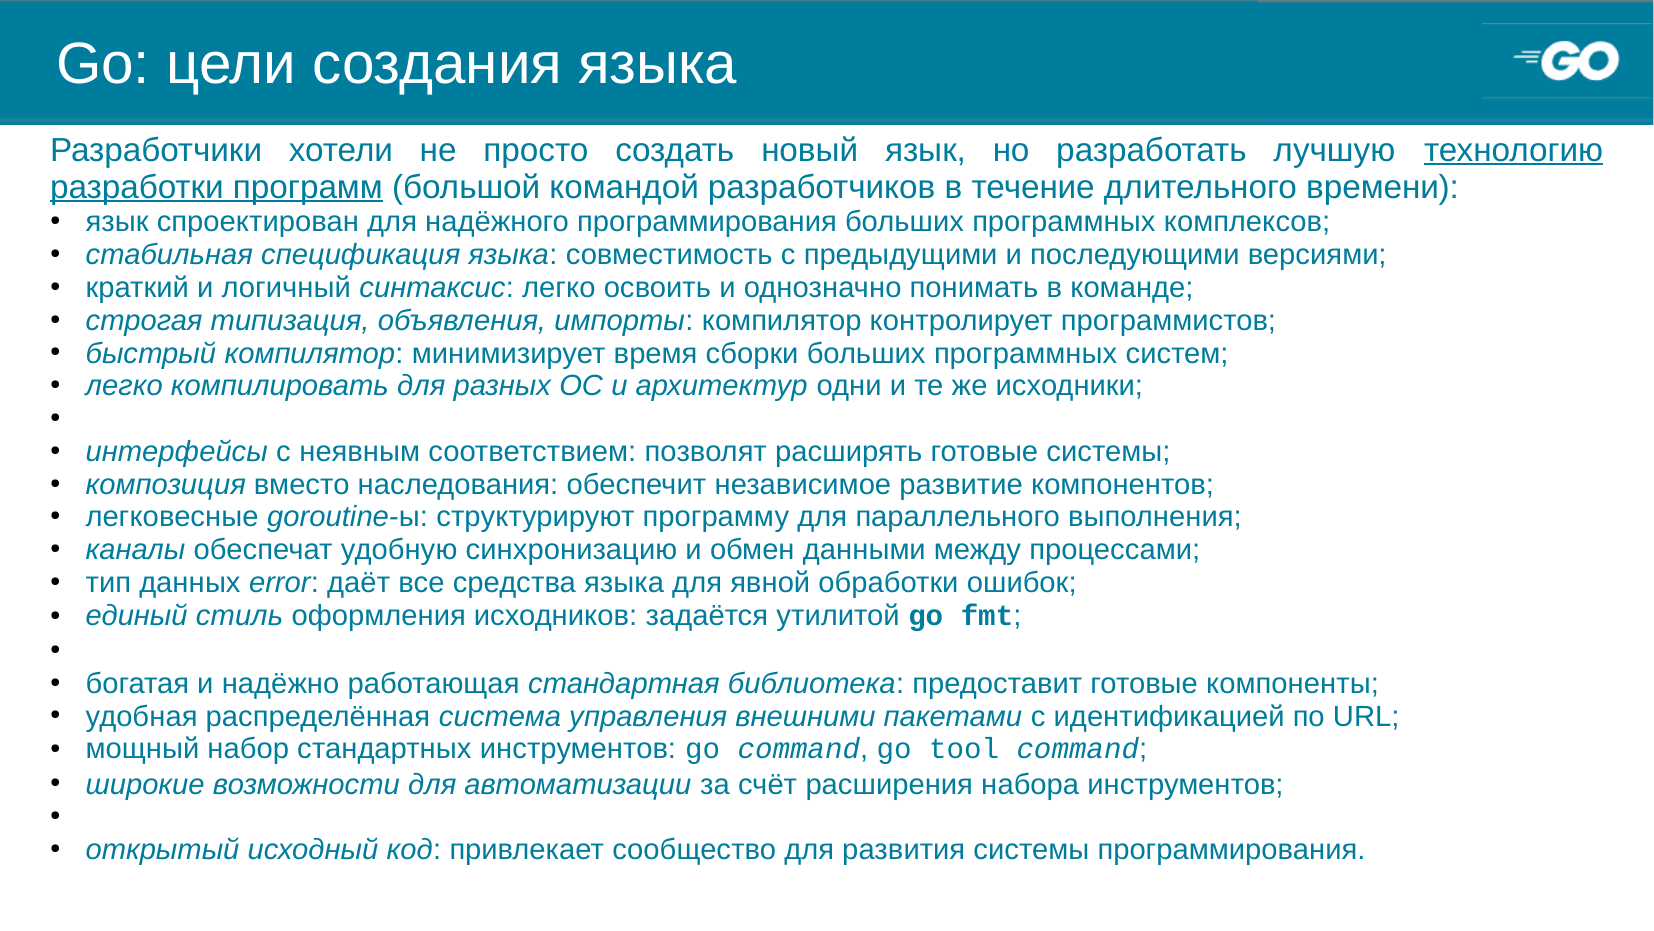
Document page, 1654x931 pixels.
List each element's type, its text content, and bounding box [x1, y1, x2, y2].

picture [1542, 41, 1619, 81]
text_box Go: цели создания языка [41, 23, 1495, 104]
text_box Разработчики хотели не просто создать новый язык, но разработать лучшую технологию разработки программ (большой командой разработчиков в течение длительного времени): язык спроектирован для надёжного программирования больших программных комплексов; стабильная спецификация языка: совместимость с предыдущими и последующими версиями; краткий и логичный синтаксис: легко освоить и однозначно понимать в команде; строгая типизация, объявления, импорты: компилятор контролирует программистов; быстрый компилятор: минимизирует время сборки больших программных систем; легко компилировать для разных ОС и архитектур одни и те же исходники; интерфейсы с неявным соответствием: позволят расширять готовые системы; композиция вместо наследования: обеспечит независимое развитие компонентов; легковесные goroutine-ы: структурируют программу для параллельного выполнения; каналы обеспечат удобную синхронизацию и обмен данными между процессами; тип данных error: даёт все средства языка для явной обработки ошибок; единый стиль оформления исходников: задаётся утилитой go fmt; богатая и надёжно работающая стандартная библиотека: предоставит готовые компоненты; удобная распределённая система управления внешними пакетами с идентификацией по URL; мощный набор стандартных инструментов: go command, go tool command; широкие возможности для автоматизации за счёт расширения набора инструментов; открытый исходный код: привлекает сообщество для развития системы программирования. [35, 124, 1619, 916]
